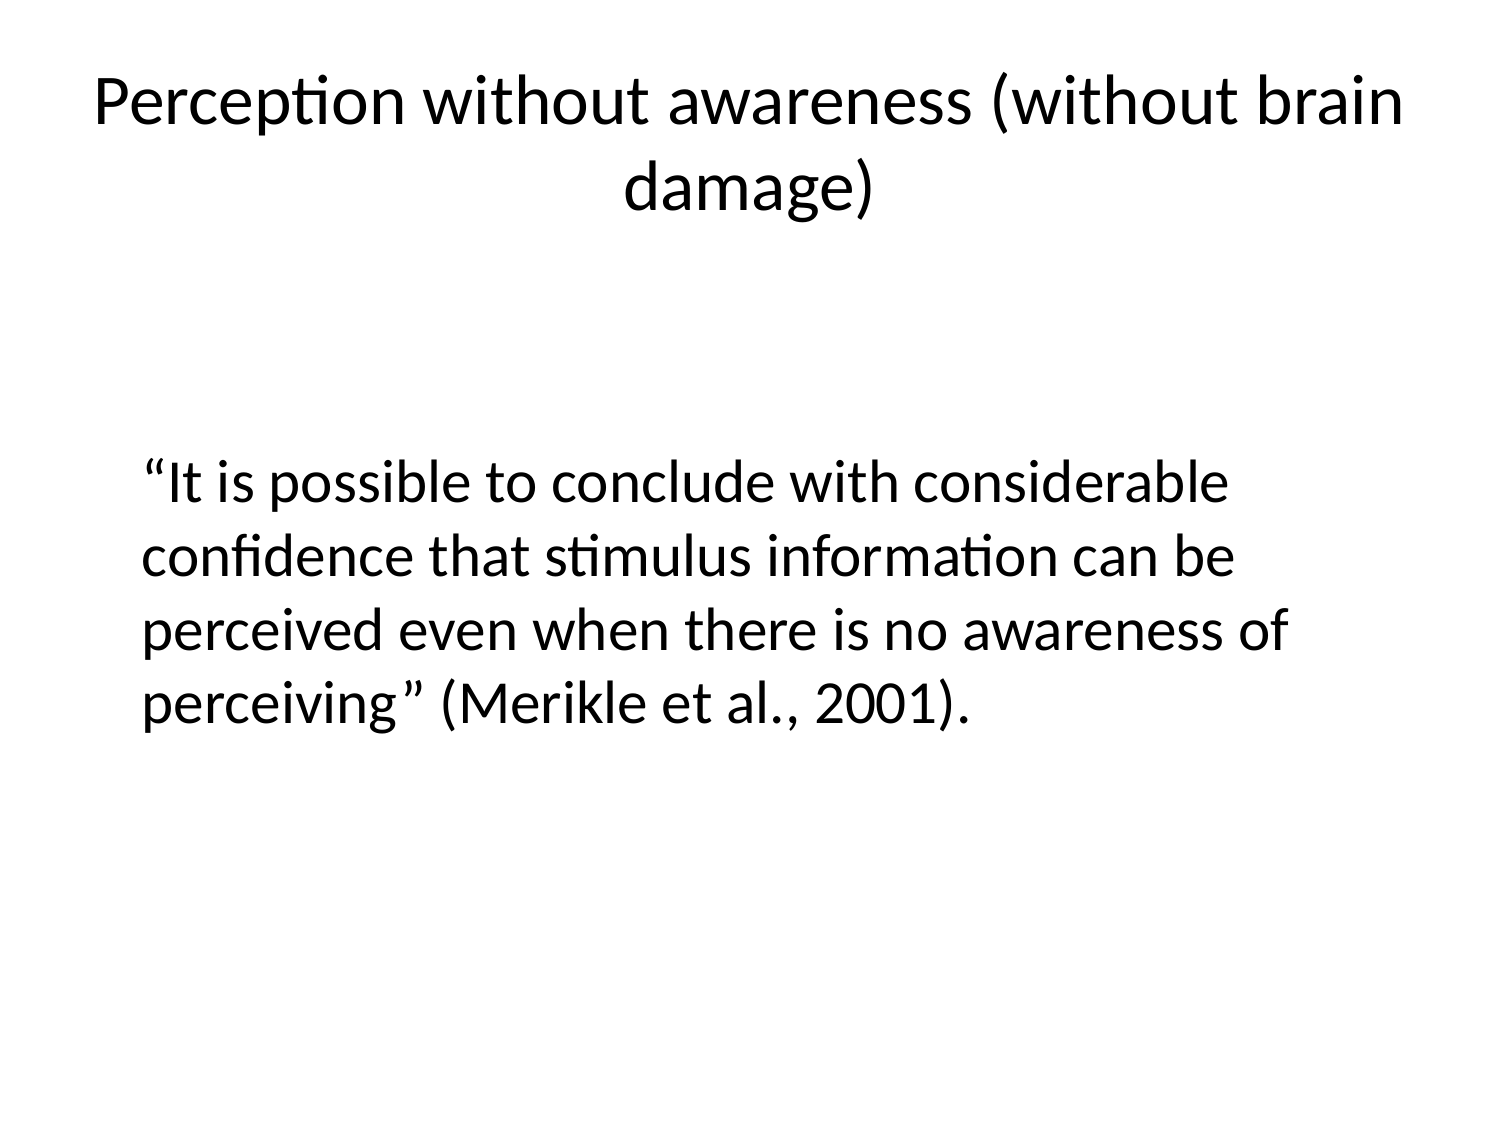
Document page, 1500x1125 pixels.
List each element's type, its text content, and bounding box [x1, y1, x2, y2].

title Perception without awareness (without brain damage) [75, 45, 1425, 233]
list “It is possible to conclude with considerable confidence that stimulus information can be perceived even when there is no awareness of perceiving” (Merikle et al., 2001). [75, 262, 1425, 1005]
